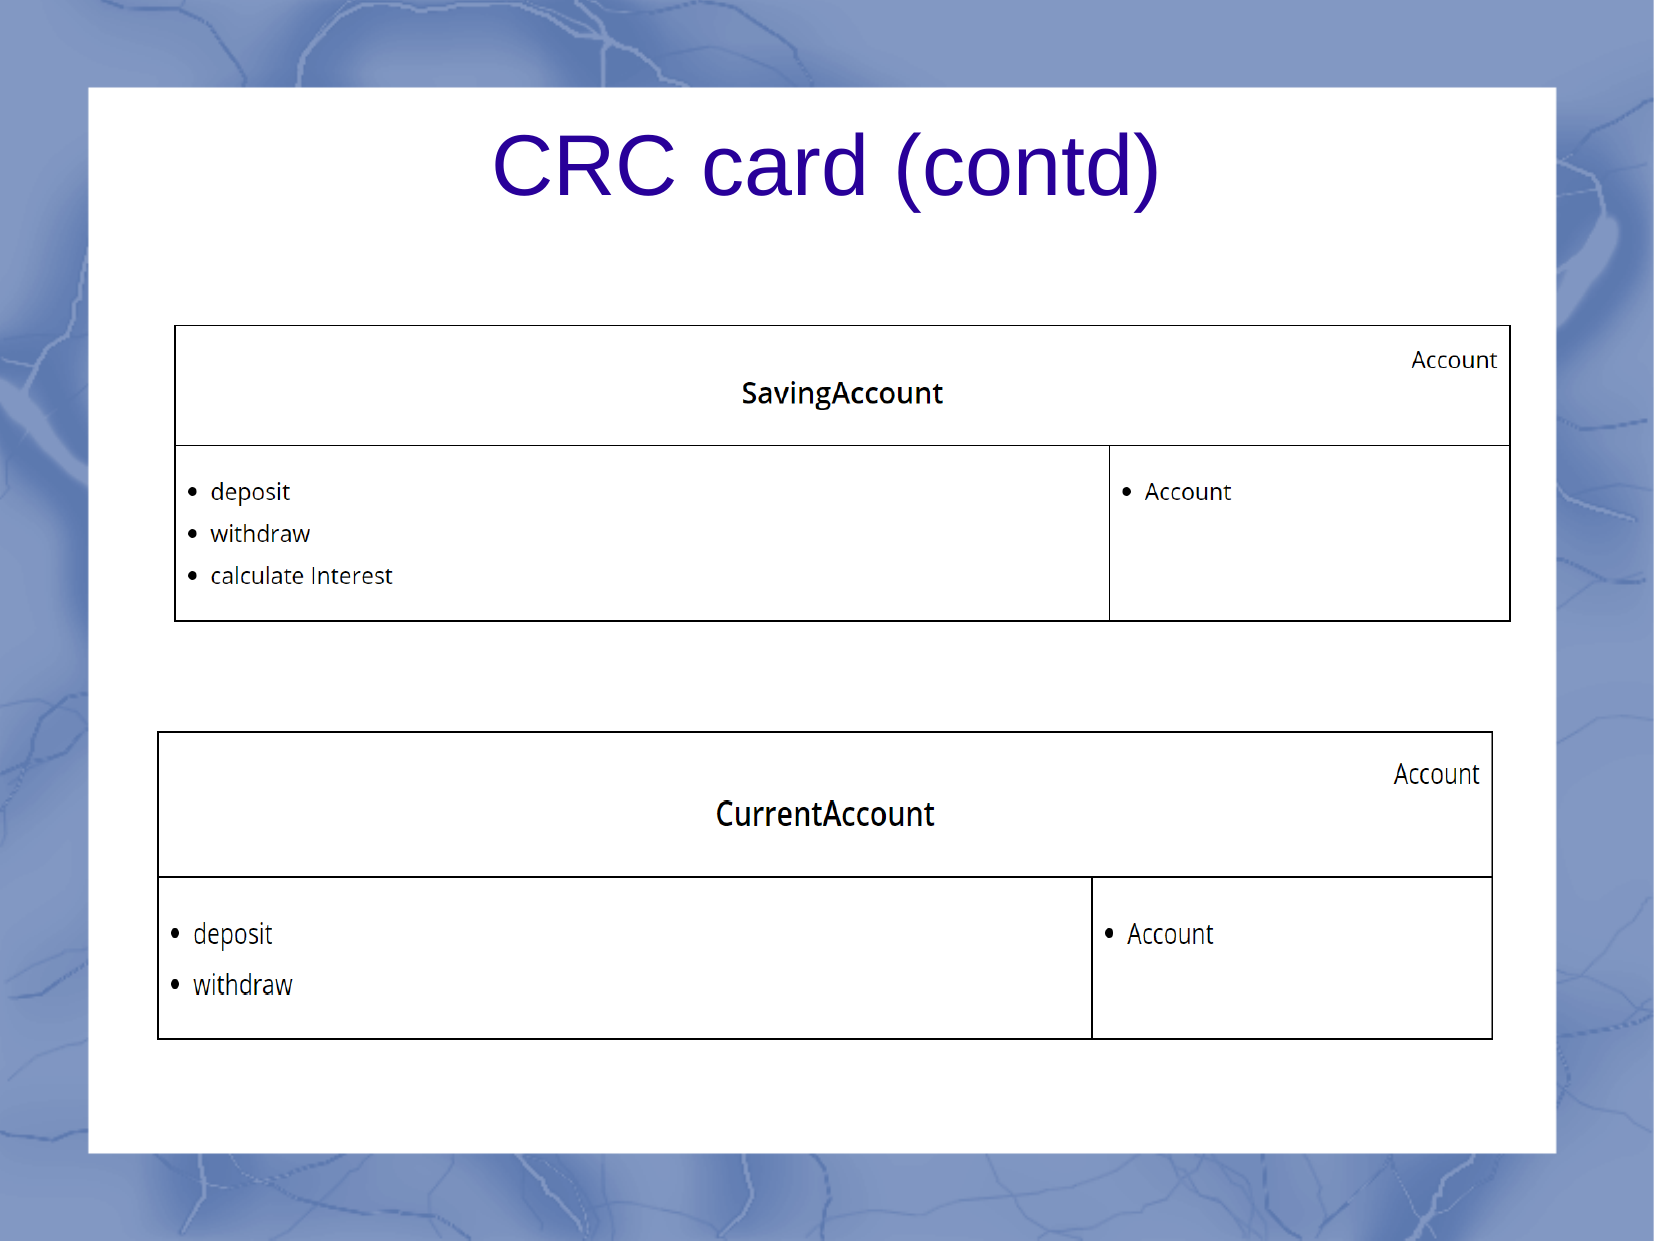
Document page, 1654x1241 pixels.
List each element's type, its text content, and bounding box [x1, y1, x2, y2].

title CRC card (contd) [118, 90, 1536, 241]
picture [0, 0, 1654, 1241]
